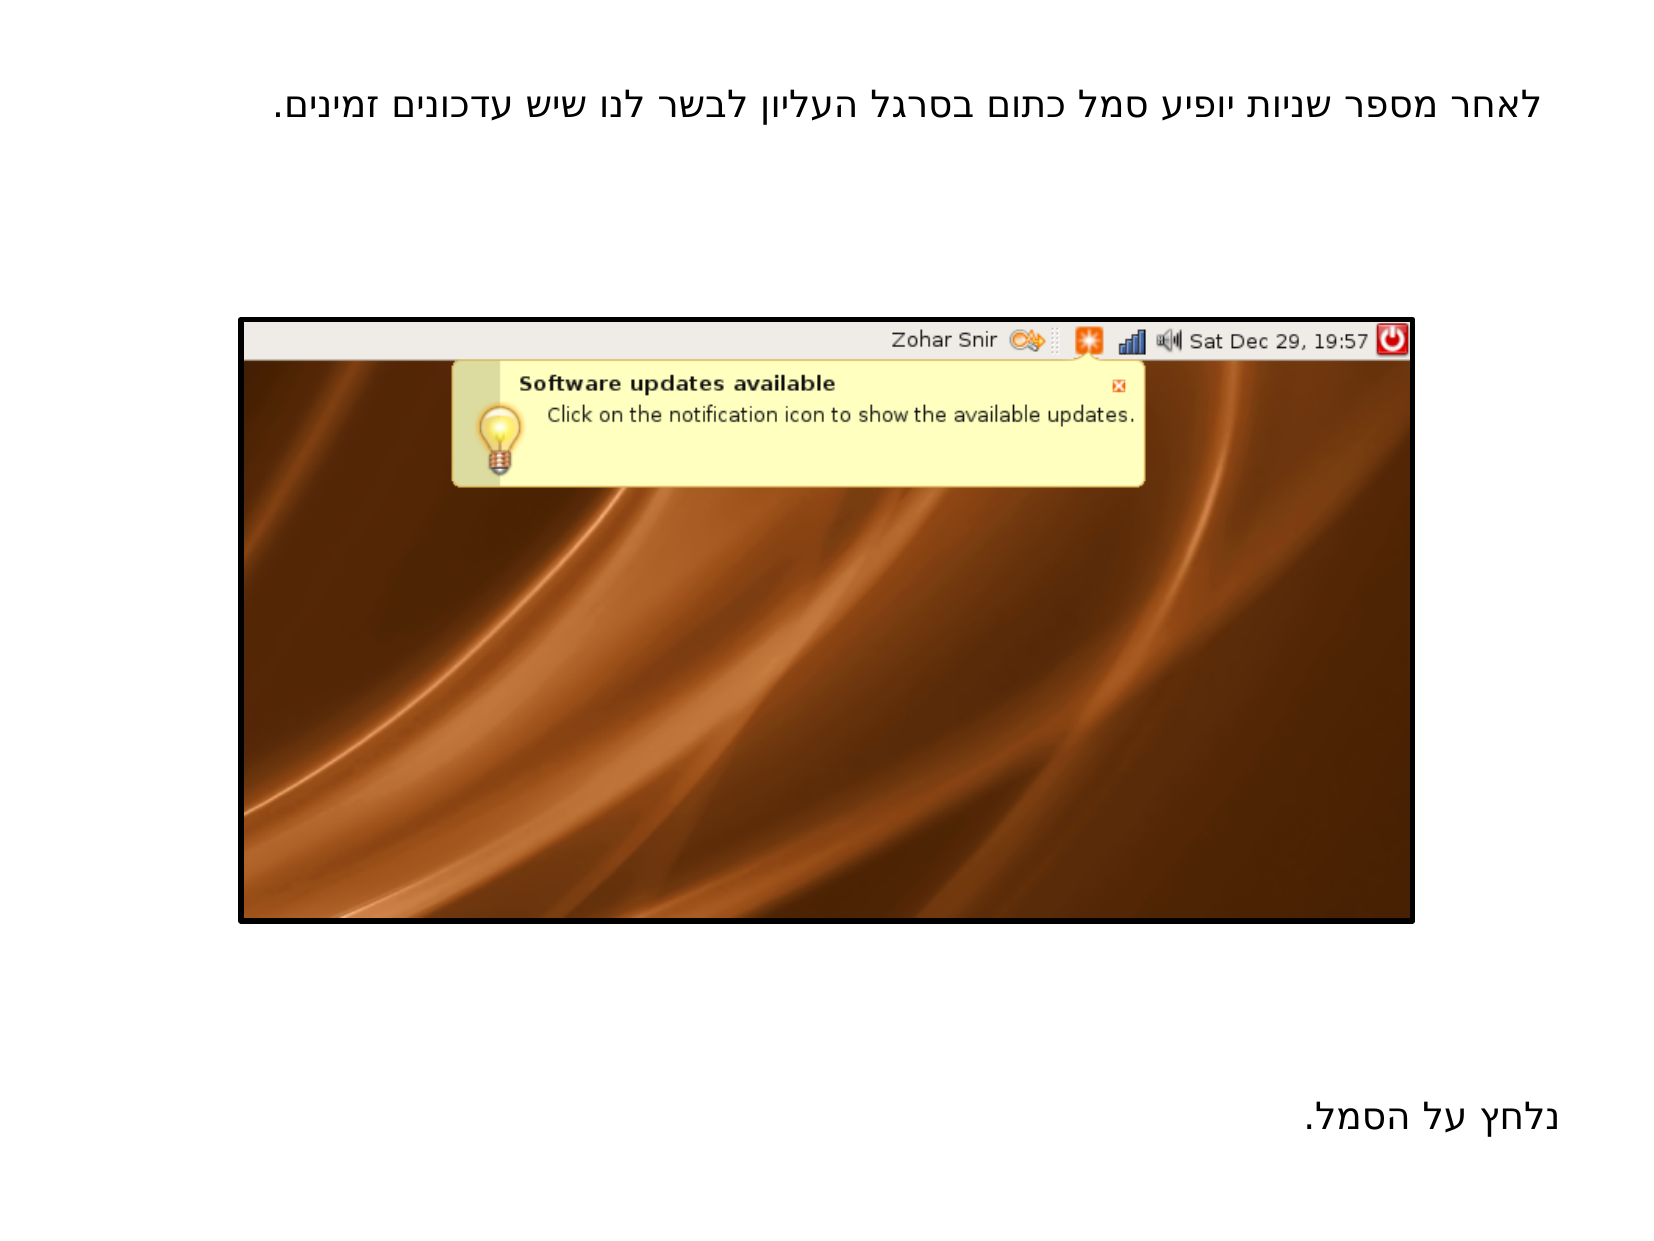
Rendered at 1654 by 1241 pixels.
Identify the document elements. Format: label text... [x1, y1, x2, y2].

text_box לאחר מספר שניות יופיע סמל כתום בסרגל העליון לבשר לנו שיש עדכונים זמינים. [168, 75, 1559, 136]
text_box נלחץ על הסמל. [75, 1087, 1576, 1241]
picture [244, 322, 1410, 918]
